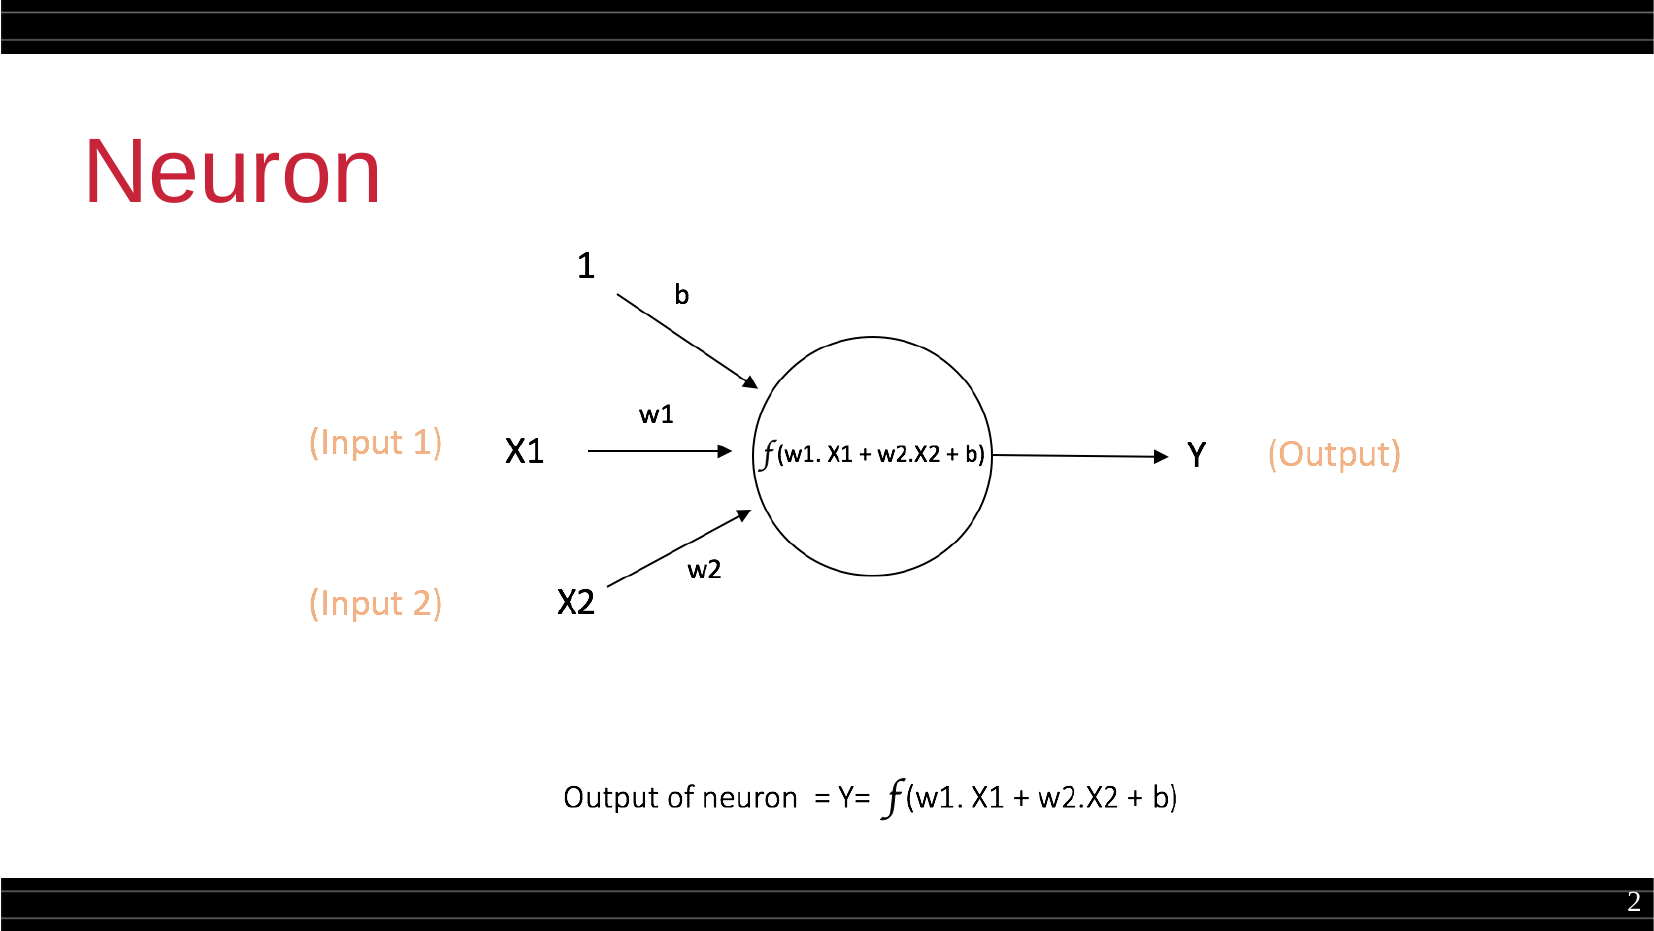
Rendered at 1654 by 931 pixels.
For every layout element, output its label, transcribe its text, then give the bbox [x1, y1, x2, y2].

picture [270, 215, 1441, 841]
picture [1, 878, 1654, 931]
picture [1, 0, 1654, 54]
title Neuron [82, 92, 1571, 249]
